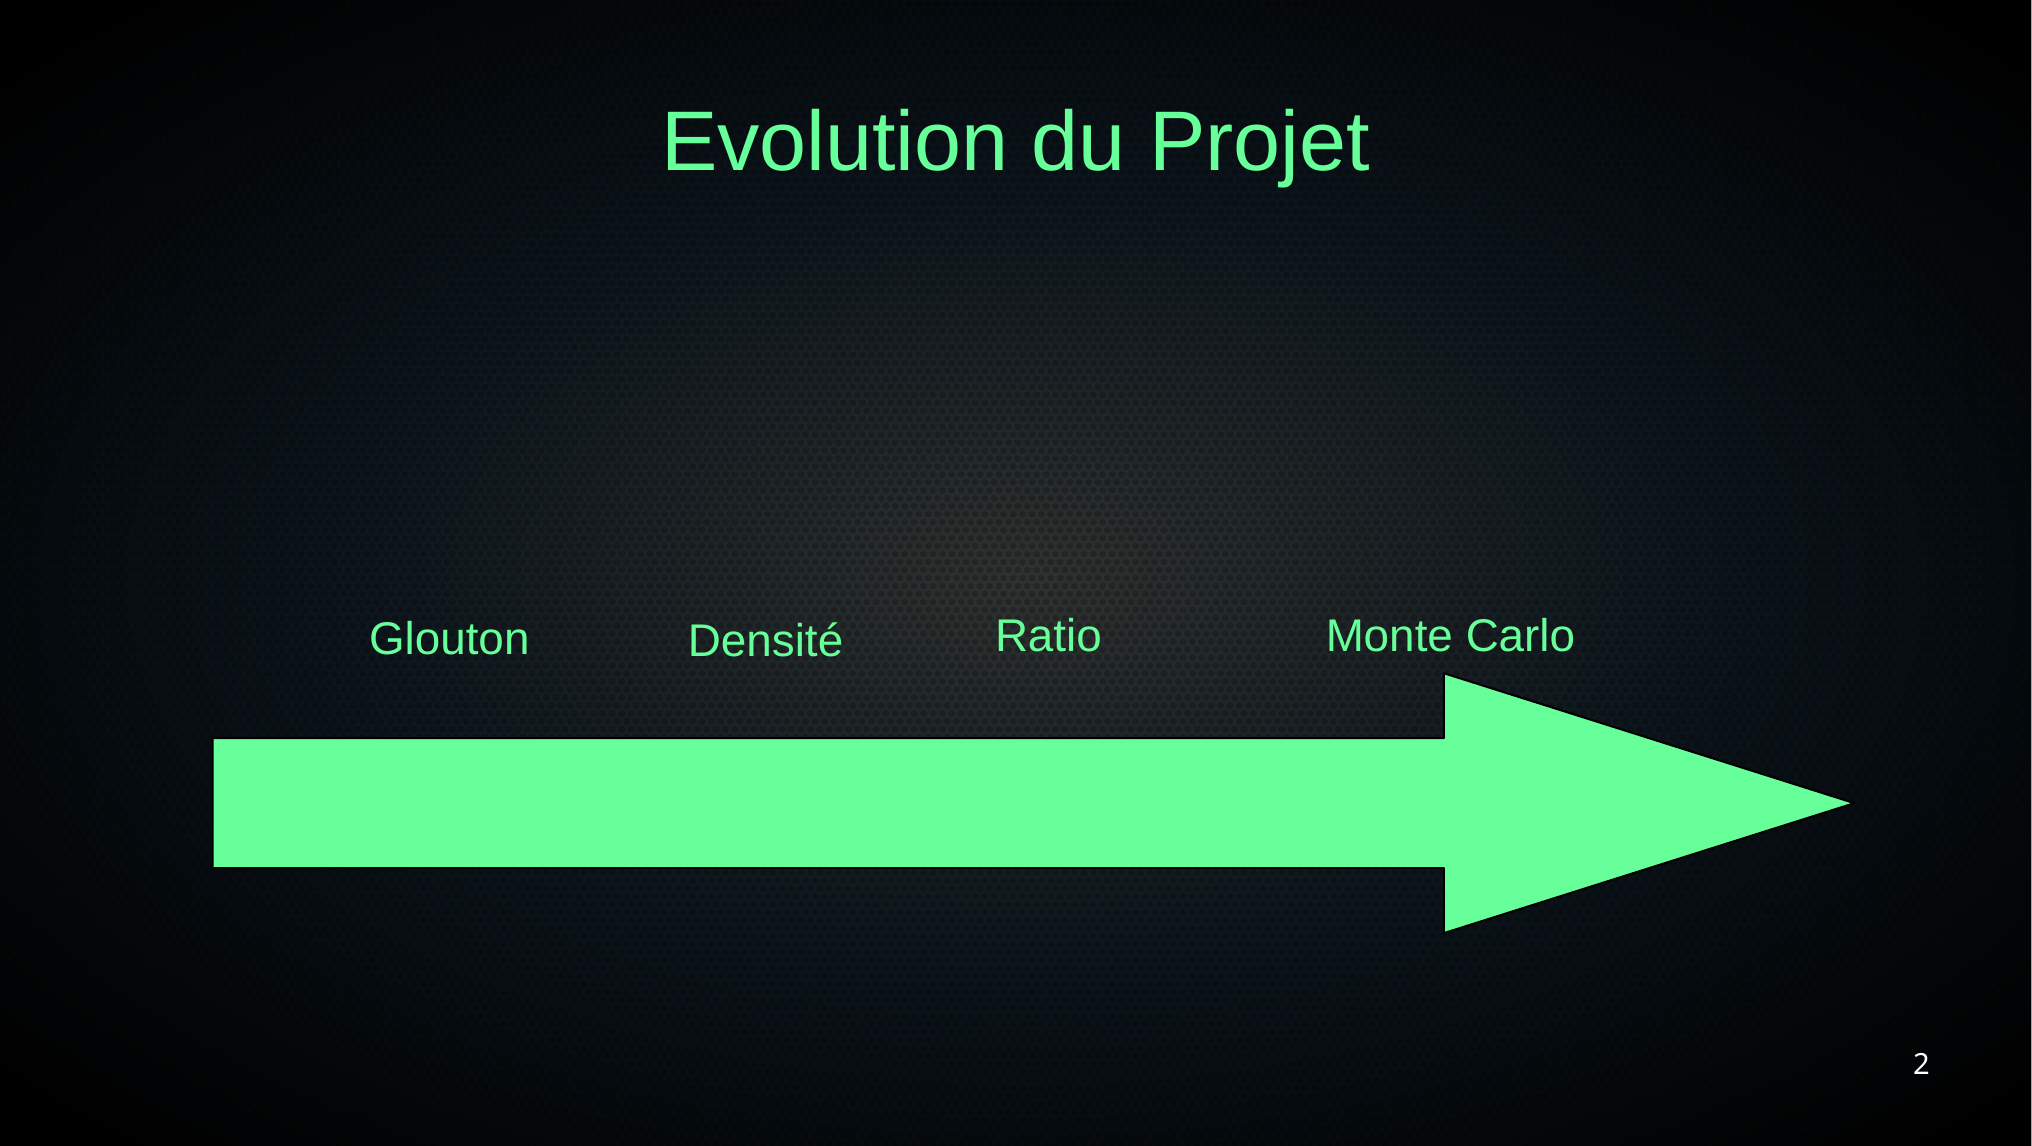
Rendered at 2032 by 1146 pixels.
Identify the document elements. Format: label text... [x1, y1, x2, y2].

text_box Densité [673, 607, 863, 674]
text_box Ratio [980, 602, 1158, 669]
text_box [212, 720, 1855, 934]
text_box Monte Carlo [1311, 602, 1595, 720]
picture [0, 0, 2032, 1146]
text_box Glouton [354, 605, 567, 672]
title Evolution du Projet [101, 45, 1930, 237]
